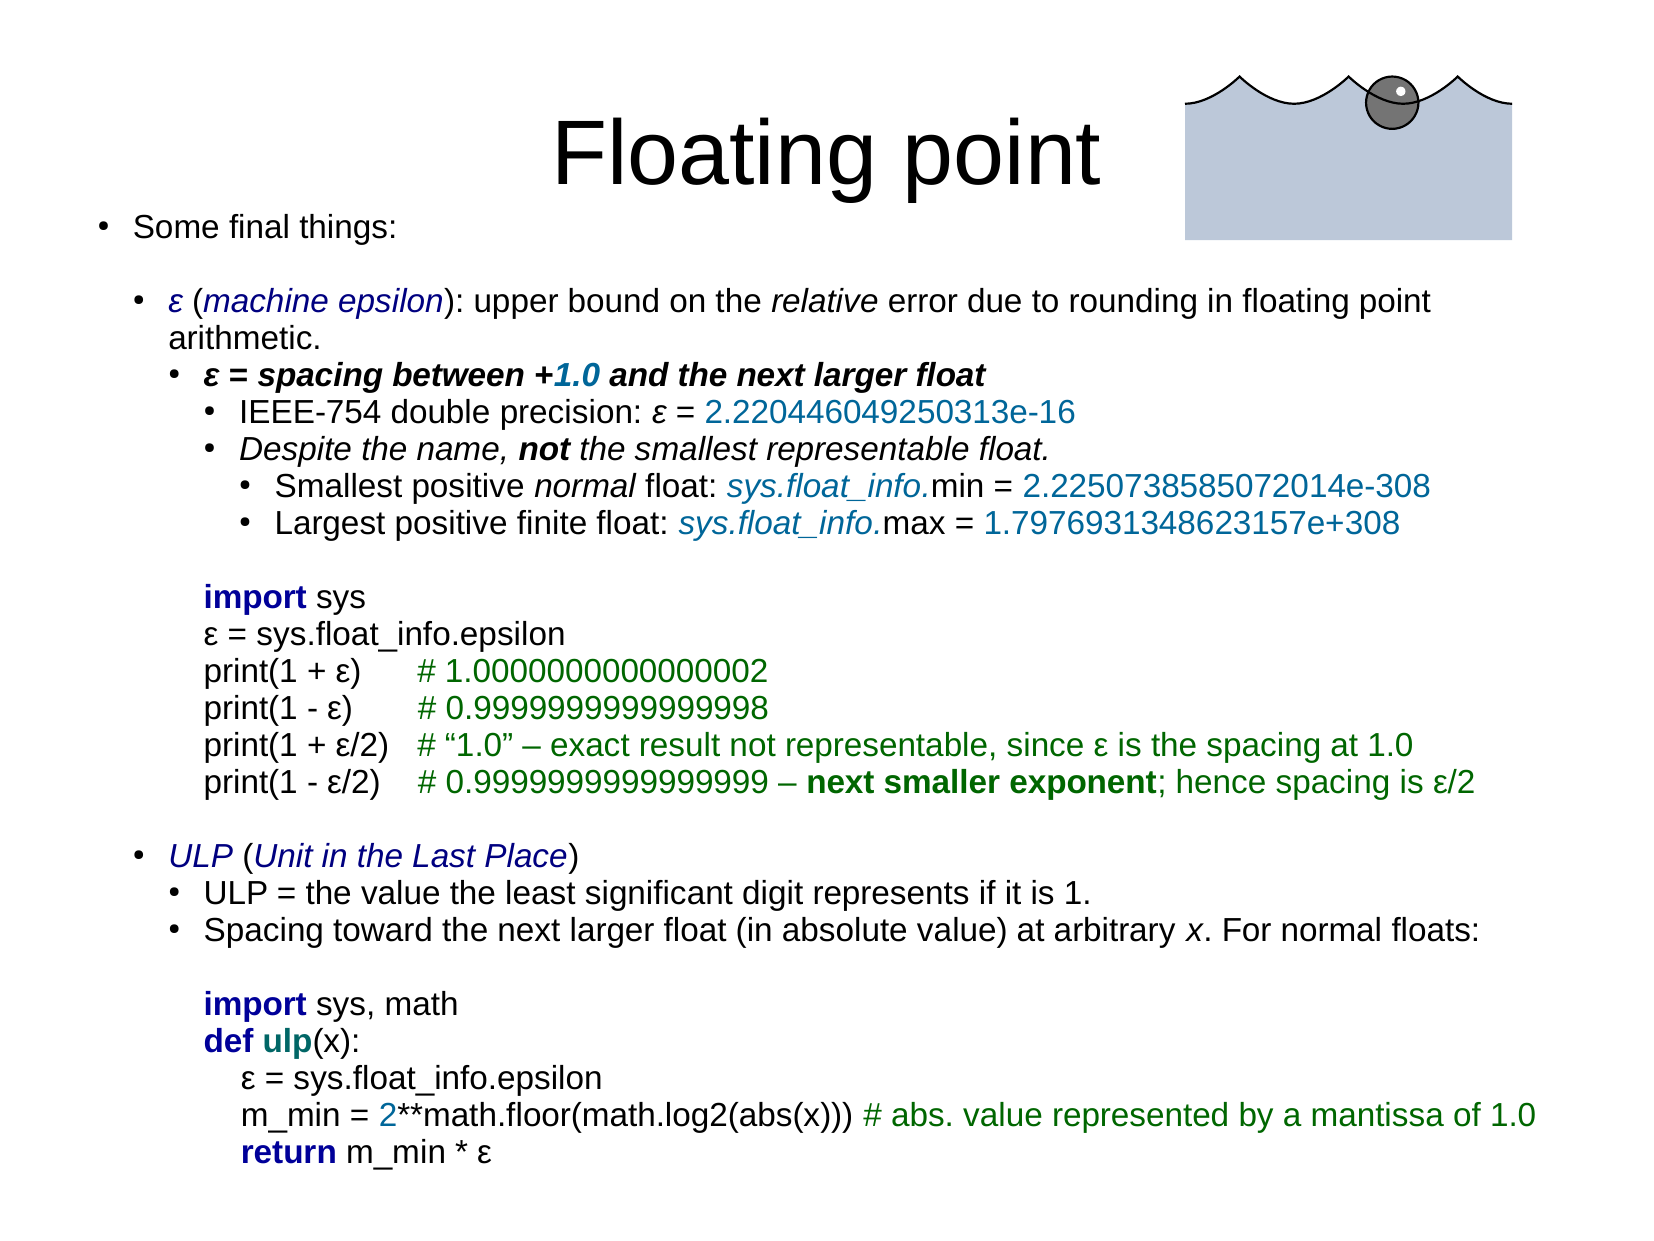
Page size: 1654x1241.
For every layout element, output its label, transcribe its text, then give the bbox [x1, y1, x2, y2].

text_box Some final things: ε (machine epsilon): upper bound on the relative error due to rounding in floating point arithmetic. ε = spacing between +1.0 and the next larger float IEEE-754 double precision: ε = 2.220446049250313e-16 Despite the name, not the smallest representable float. Smallest positive normal float: sys.float_info.min = 2.2250738585072014e-308 Largest positive finite float: sys.float_info.max = 1.7976931348623157e+308 import sys ε = sys.float_info.epsilon print(1 + ε) # 1.0000000000000002 print(1 - ε) # 0.9999999999999998 print(1 + ε/2) # “1.0” – exact result not representable, since ε is the spacing at 1.0 print(1 - ε/2) # 0.9999999999999999 – next smaller exponent; hence spacing is ε/2 ULP (Unit in the Last Place) ULP = the value the least significant digit represents if it is 1. Spacing toward the next larger float (in absolute value) at arbitrary x. For normal floats: import sys, math def ulp(x): ε = sys.float_info.epsilon m_min = 2**math.floor(math.log2(abs(x))) # abs. value represented by a mantissa of 1.0 return m_min * ε [82, 163, 1561, 1192]
title Floating point [82, 49, 1571, 257]
picture [1185, 75, 1513, 241]
